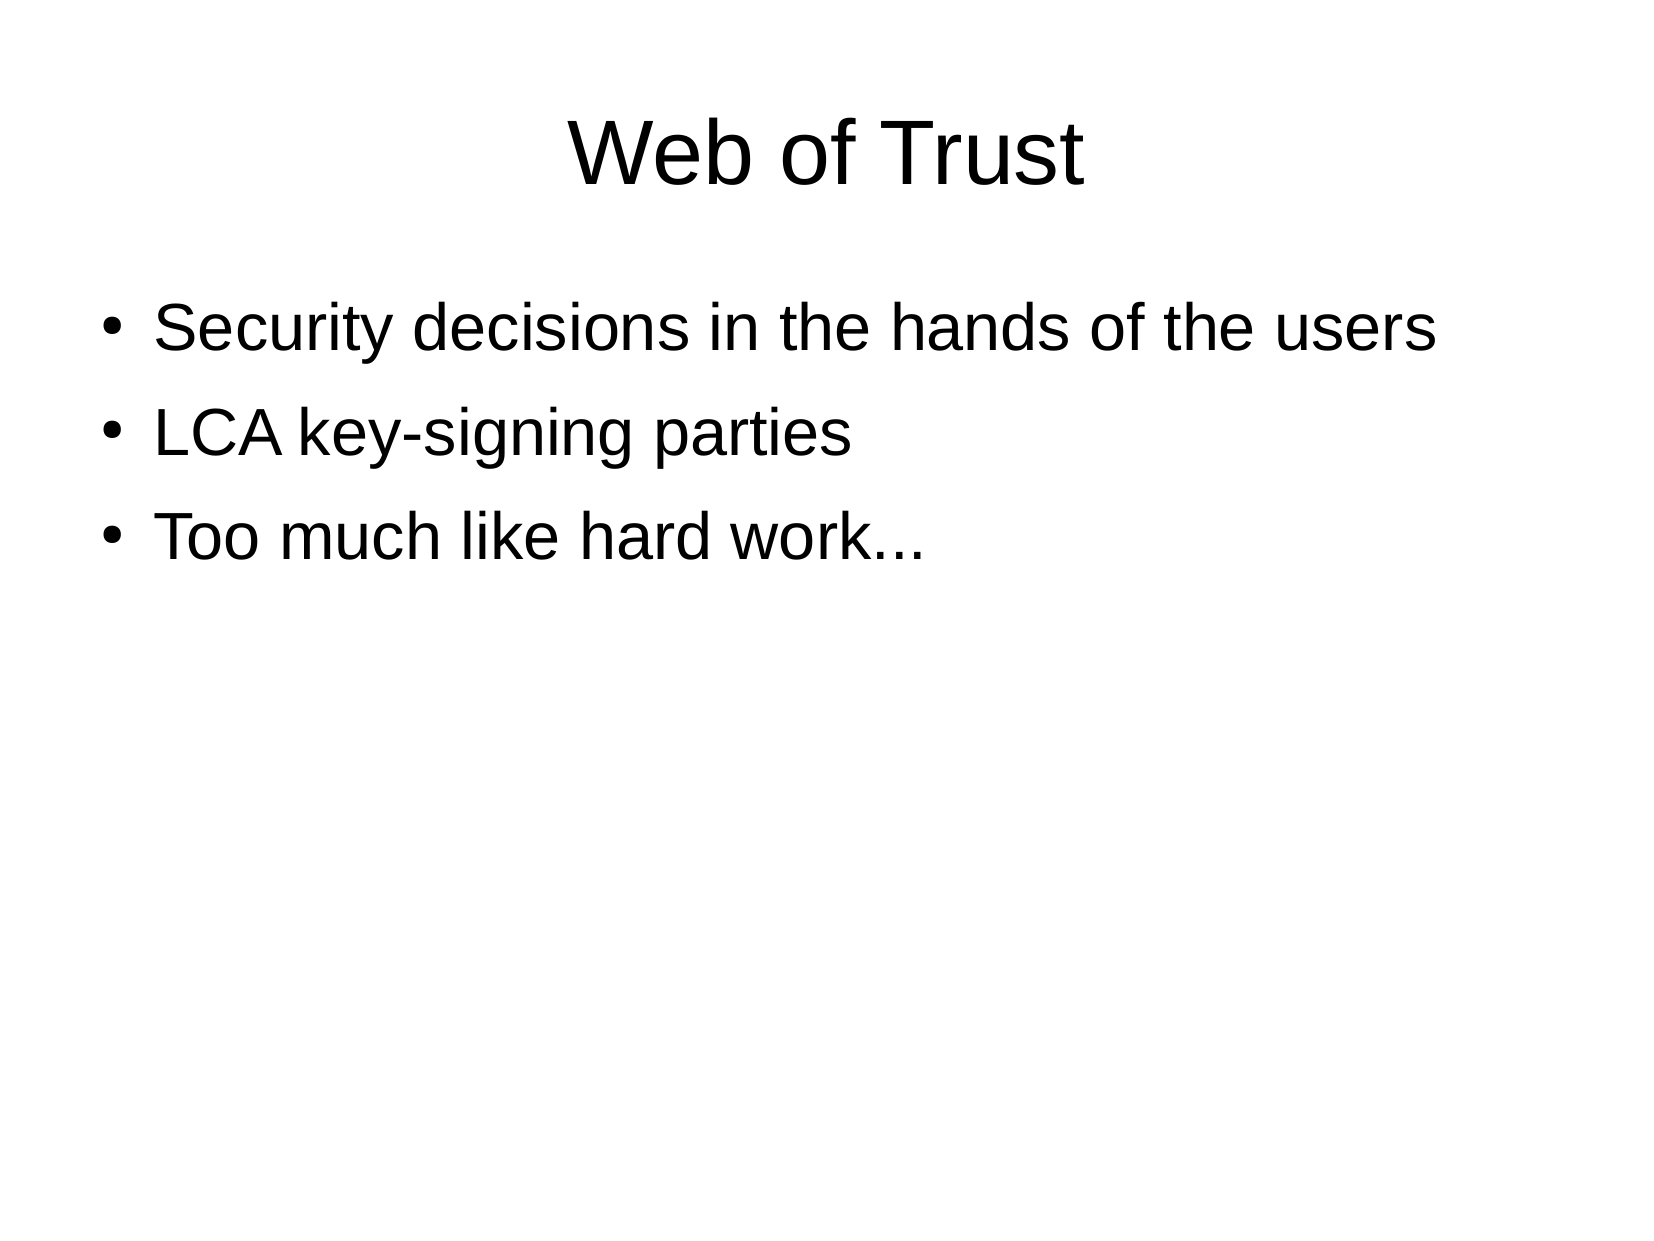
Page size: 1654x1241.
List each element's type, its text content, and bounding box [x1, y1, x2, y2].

title Web of Trust [82, 56, 1571, 250]
list Security decisions in the hands of the users LCA key-signing parties Too much like hard work... [82, 290, 1571, 1109]
